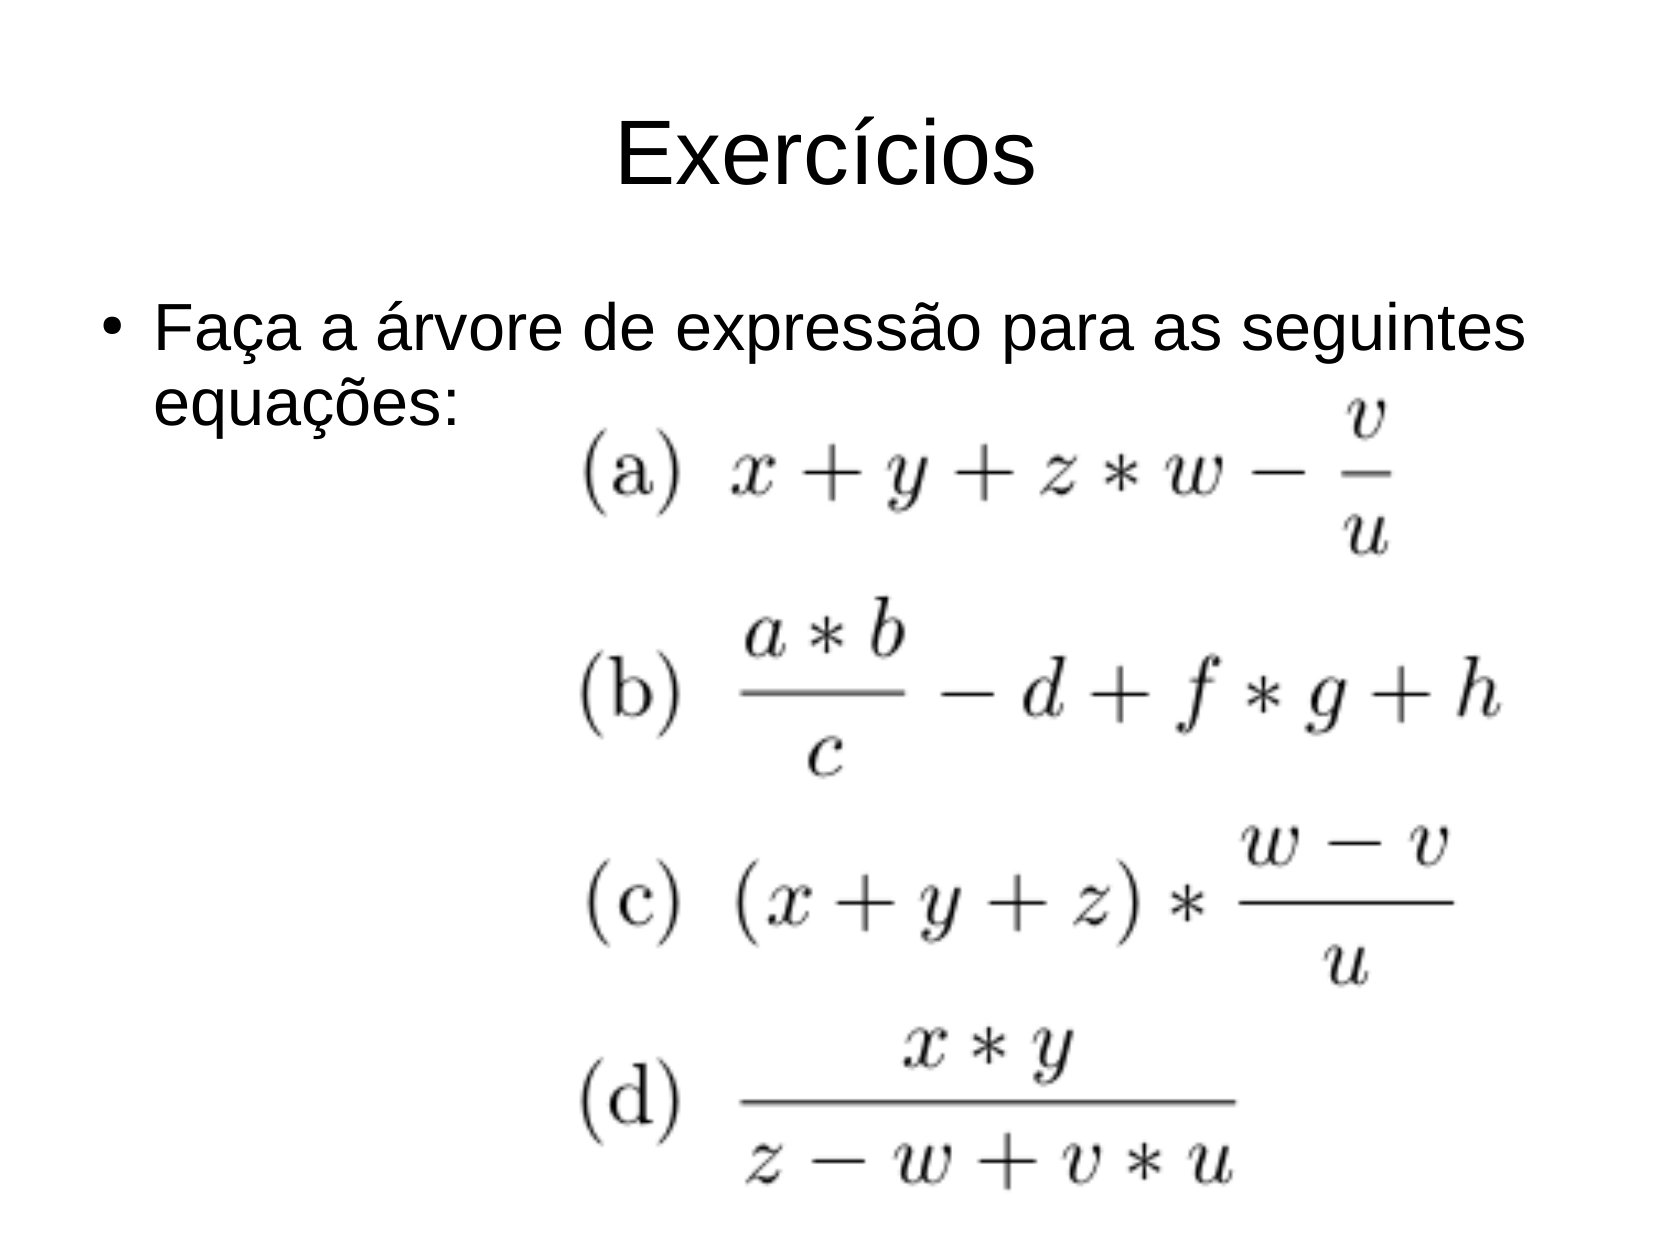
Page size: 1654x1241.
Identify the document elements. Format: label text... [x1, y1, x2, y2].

title Exercícios [82, 49, 1571, 257]
list Faça a árvore de expressão para as seguintes equações: [82, 290, 1571, 1010]
picture [555, 376, 1607, 1217]
